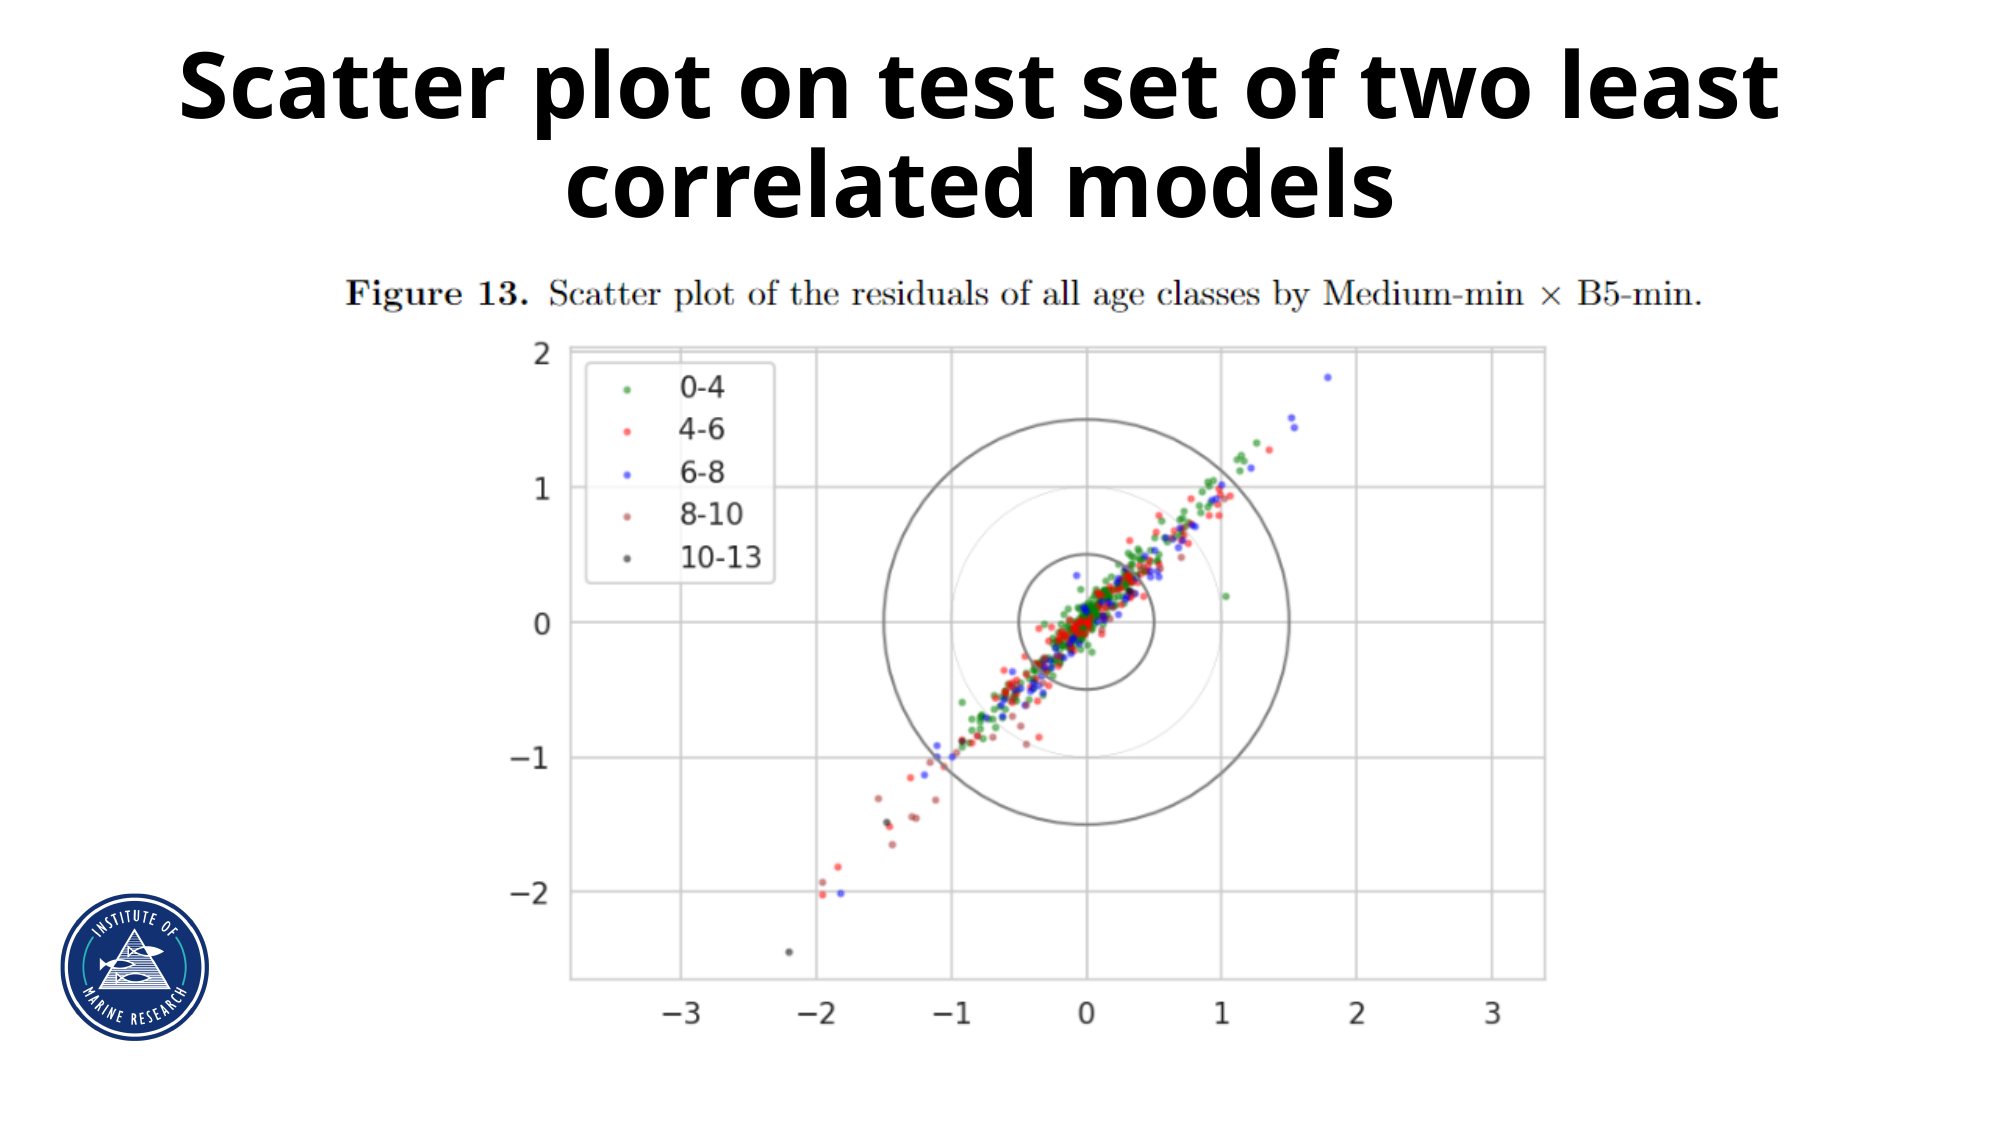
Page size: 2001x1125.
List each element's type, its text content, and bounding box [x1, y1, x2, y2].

picture [315, 247, 1713, 1063]
picture [58, 891, 211, 1043]
title Scatter plot on test set of two least correlated models [118, 29, 1844, 247]
